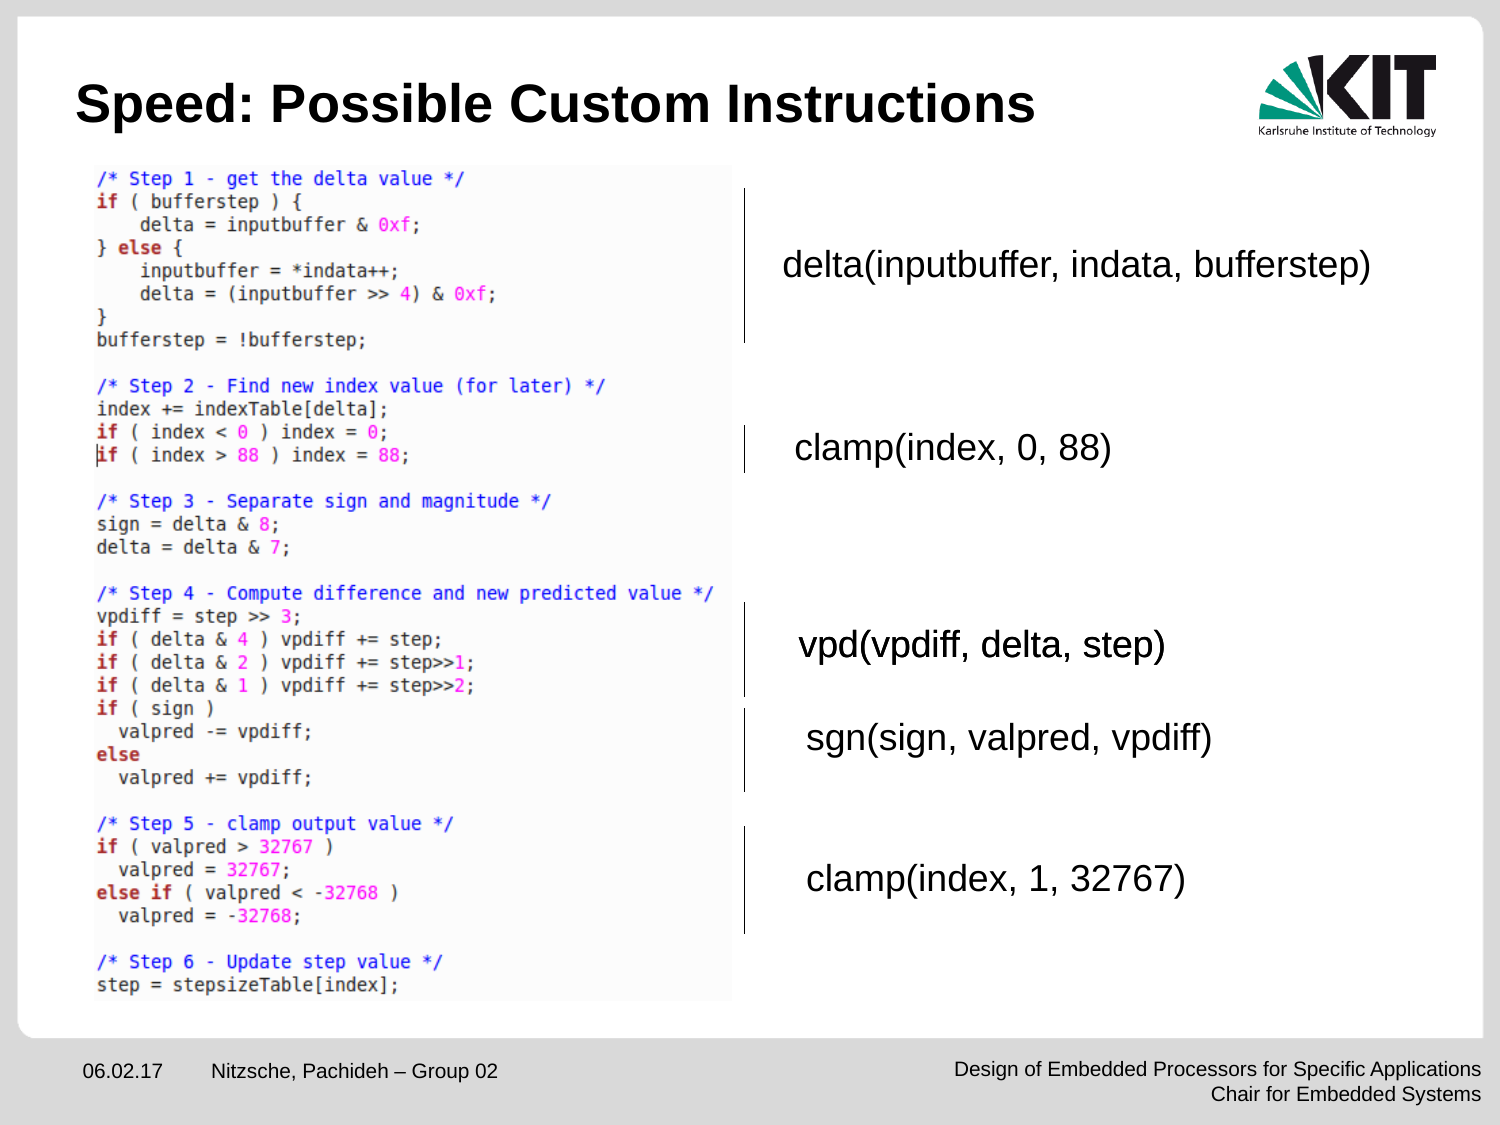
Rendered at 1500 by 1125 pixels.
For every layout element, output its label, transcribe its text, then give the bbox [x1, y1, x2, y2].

text_box clamp(index, 0, 88) [779, 419, 1128, 477]
picture [0, 0, 1500, 1125]
text_box sgn(sign, valpred, vpdiff) [791, 708, 1228, 766]
text_box Speed: Possible Custom Instructions [75, 36, 1425, 166]
text_box Nitzsche, Pachideh – Group 02 [211, 1057, 957, 1117]
text_box delta(inputbuffer, indata, bufferstep) [767, 236, 1387, 294]
text_box clamp(index, 1, 32767) [791, 850, 1264, 908]
text_box vpd(vpdiff, delta, step) [783, 616, 1182, 674]
